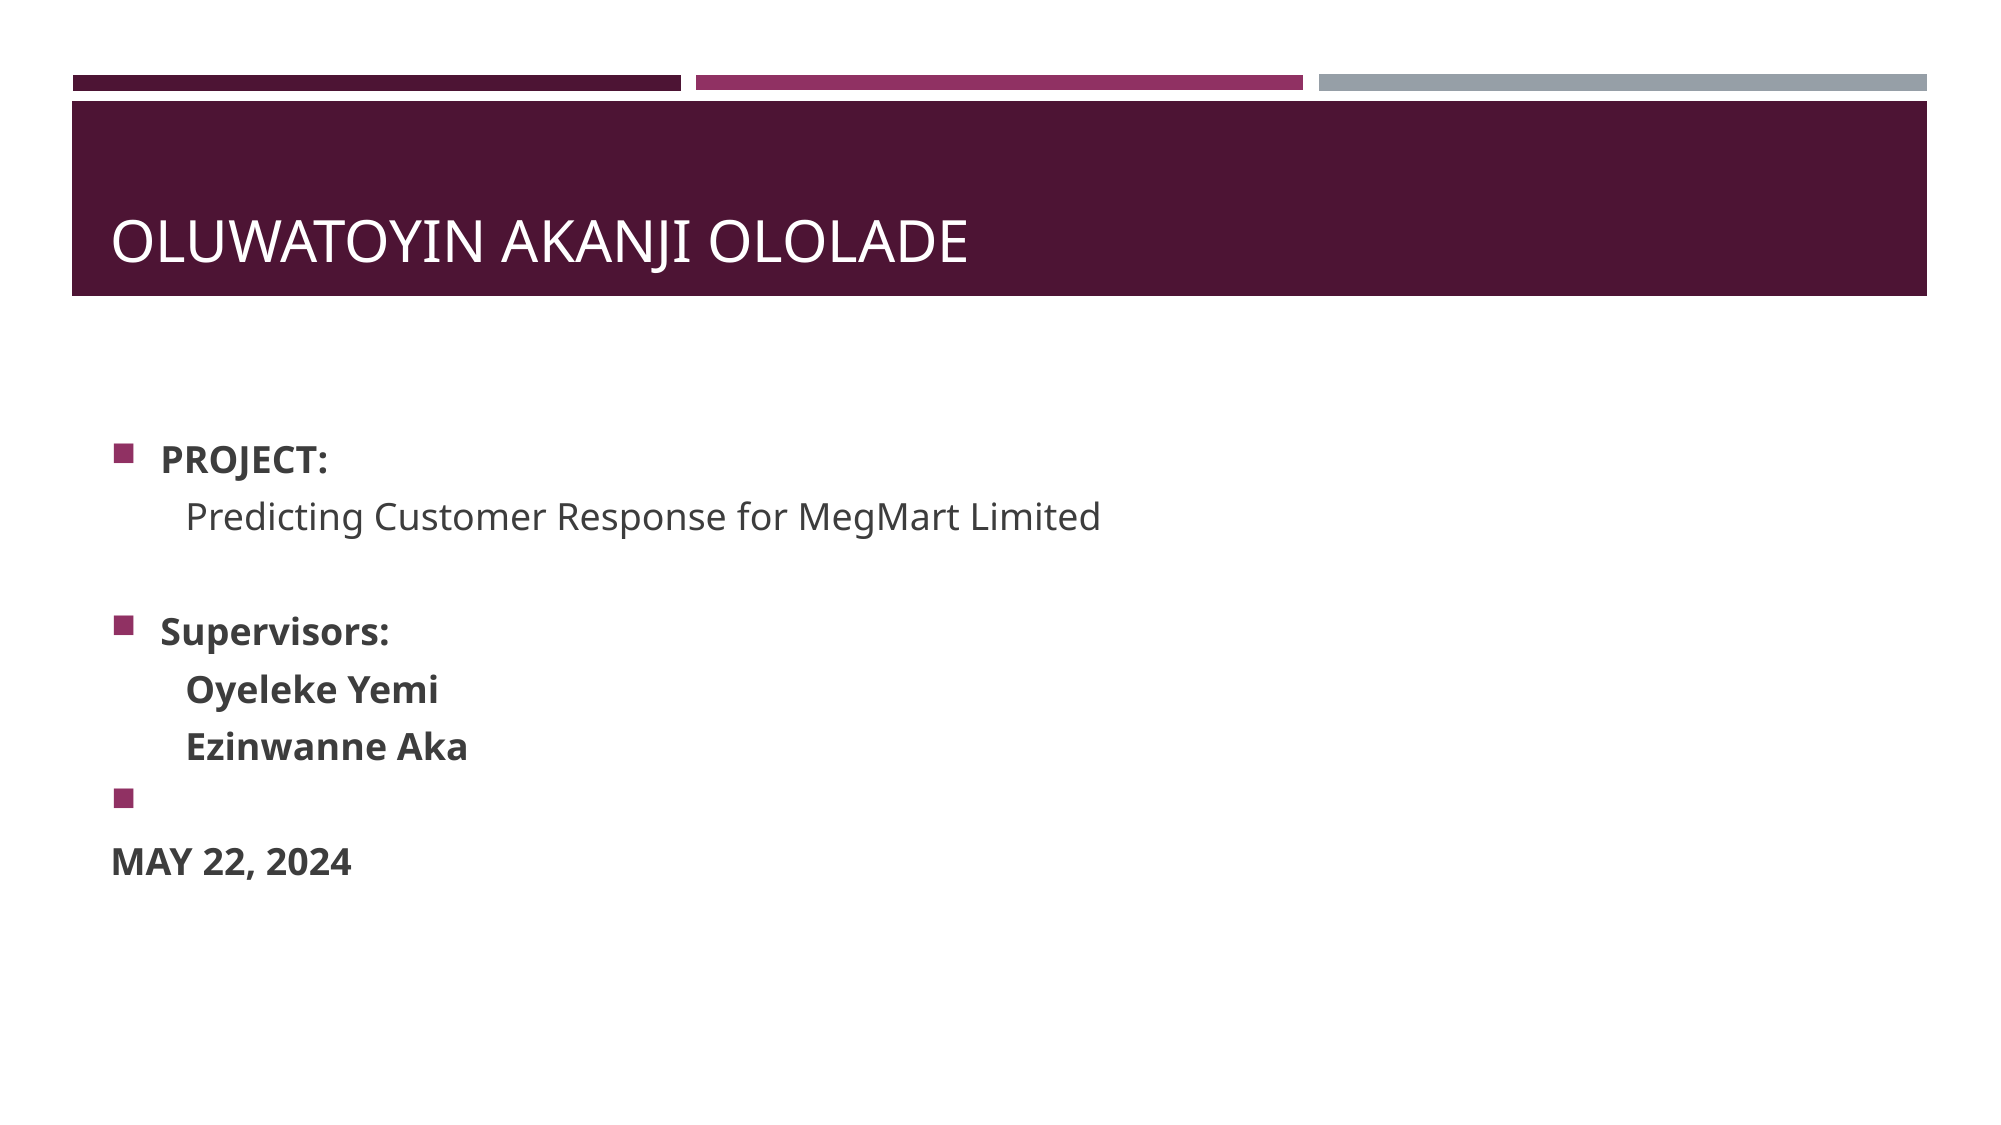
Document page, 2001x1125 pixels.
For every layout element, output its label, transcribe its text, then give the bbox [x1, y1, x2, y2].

title Oluwatoyin Akanji Ololade [95, 115, 1905, 282]
list PROJECT: Predicting Customer Response for MegMart Limited Supervisors: Oyeleke Yemi Ezinwanne Aka MAY 22, 2024 [95, 357, 1905, 962]
